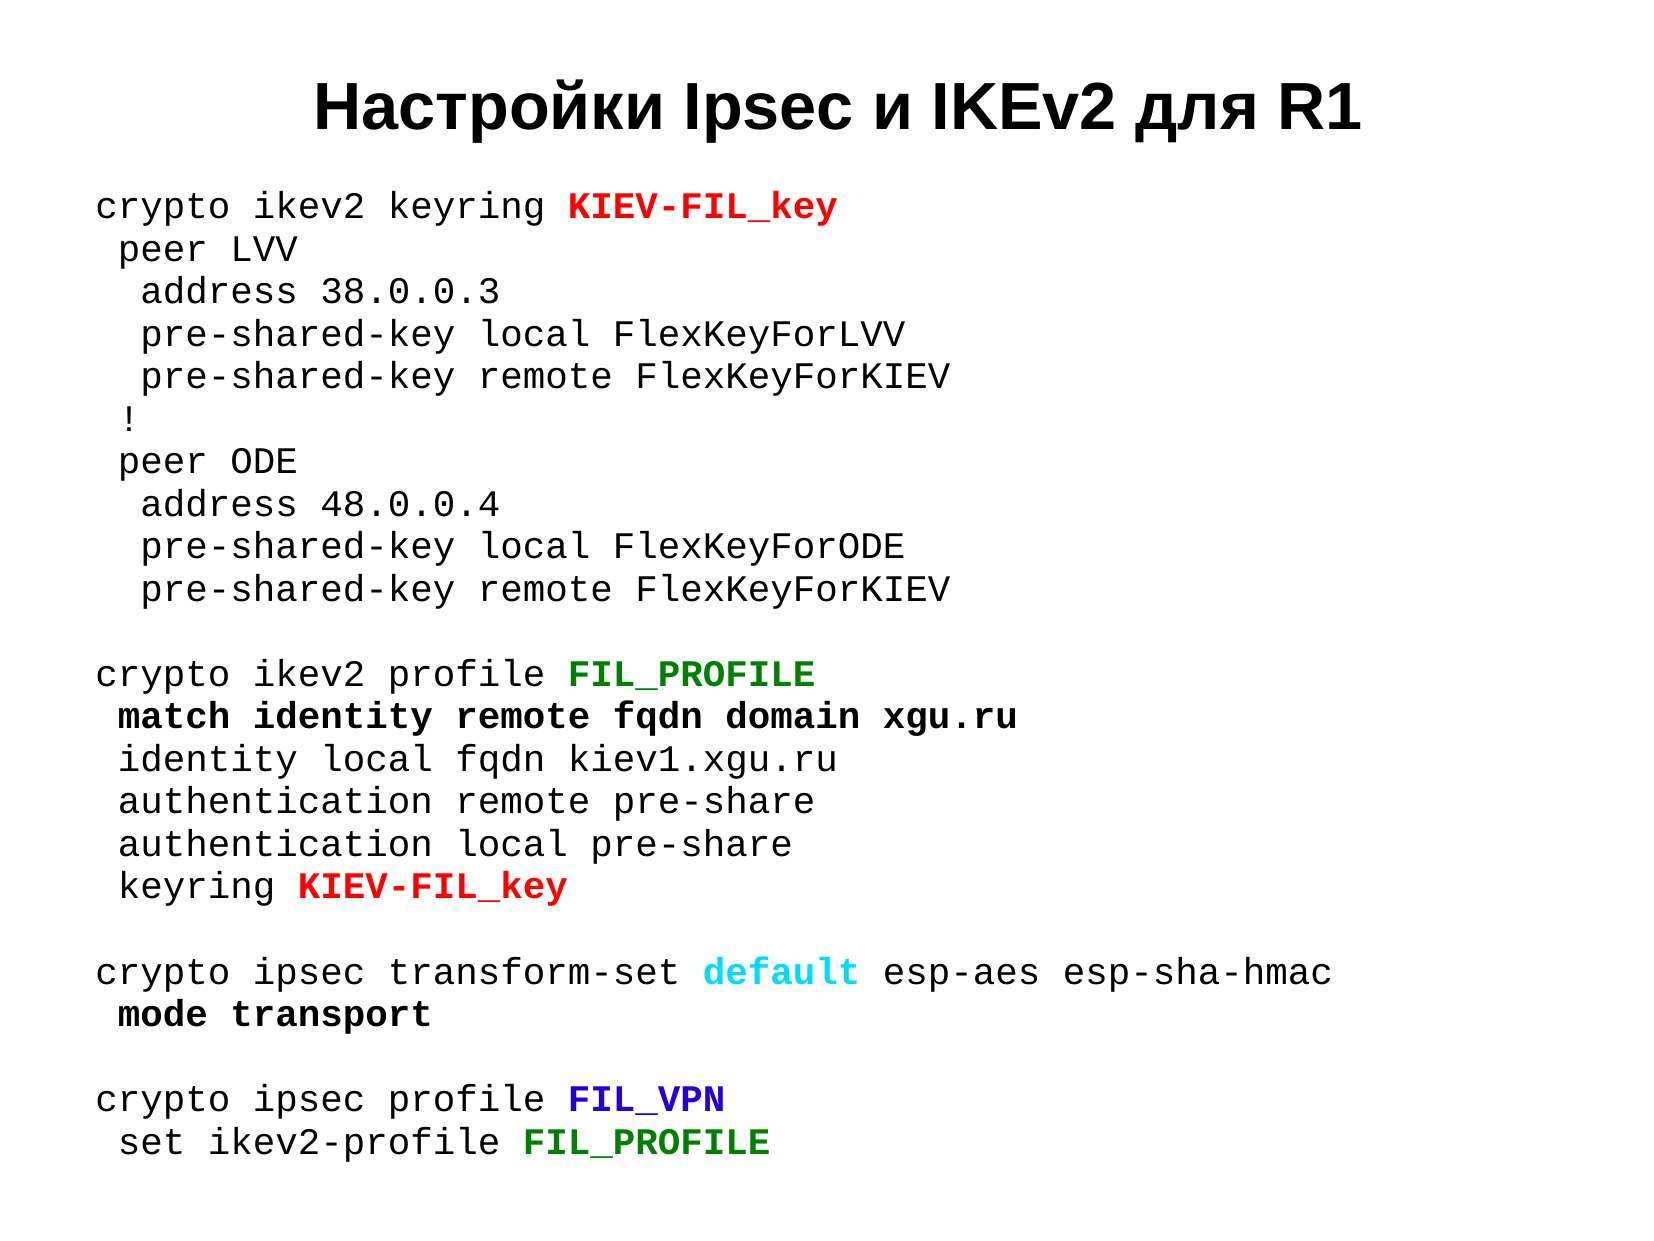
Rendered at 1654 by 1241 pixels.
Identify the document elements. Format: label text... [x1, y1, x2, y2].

list crypto ikev2 keyring KIEV-FIL_key peer LVV address 38.0.0.3 pre-shared-key local FlexKeyForLVV pre-shared-key remote FlexKeyForKIEV ! peer ODE address 48.0.0.4 pre-shared-key local FlexKeyForODE pre-shared-key remote FlexKeyForKIEV crypto ikev2 profile FIL_PROFILE match identity remote fqdn domain xgu.ru identity local fqdn kiev1.xgu.ru authentication remote pre-share authentication local pre-share keyring KIEV-FIL_key crypto ipsec transform-set default esp-aes esp-sha-hmac mode transport crypto ipsec profile FIL_VPN set ikev2-profile FIL_PROFILE [95, 187, 1538, 1208]
text_box Настройки Ipsec и IKEv2 для R1 [64, 37, 1613, 151]
